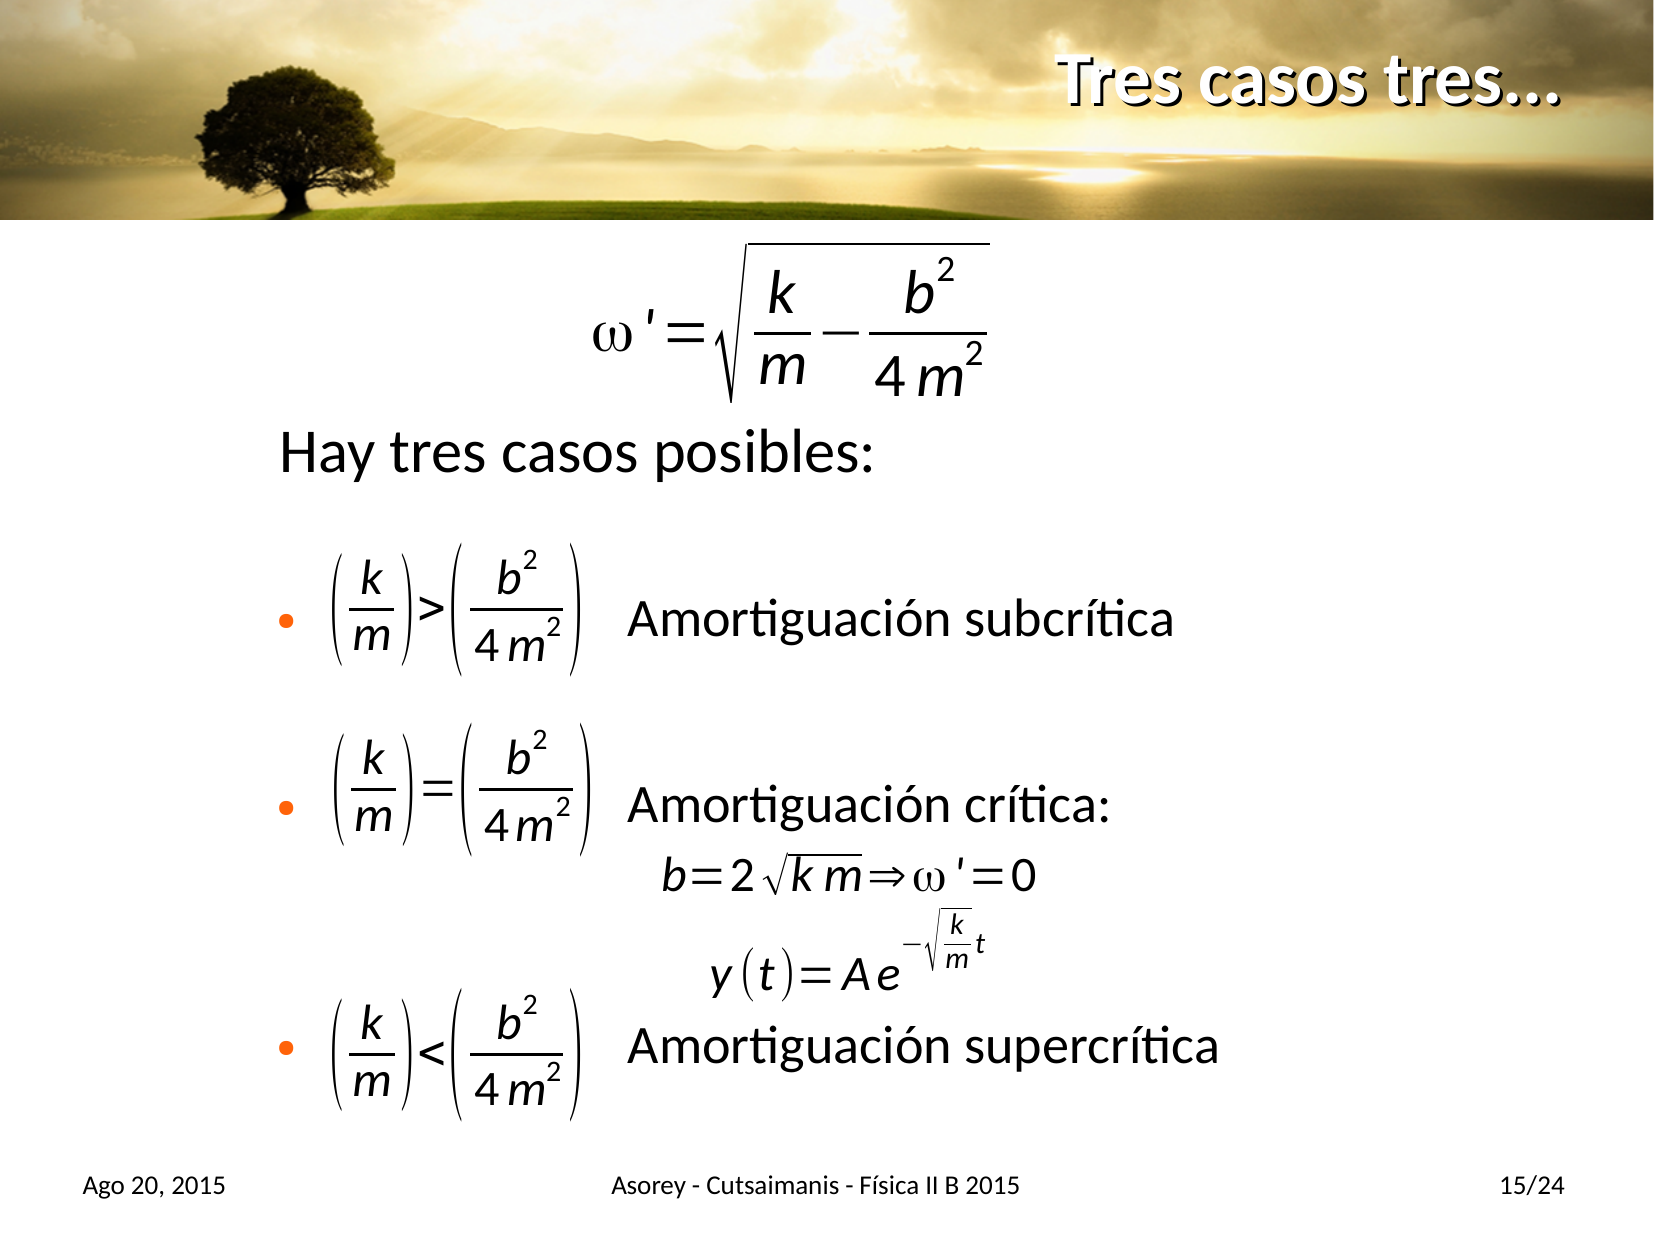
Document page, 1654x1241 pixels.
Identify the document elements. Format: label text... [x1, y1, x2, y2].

title Tres casos tres... [75, 19, 1564, 151]
chart [322, 540, 591, 680]
list Hay tres casos posibles: Amortiguación subcrítica Amortiguación crítica: Amortiguación supercrítica [217, 300, 1246, 1201]
chart [322, 985, 592, 1125]
chart [585, 240, 997, 414]
picture [0, 0, 1654, 220]
chart [653, 850, 1043, 1006]
chart [324, 720, 601, 861]
